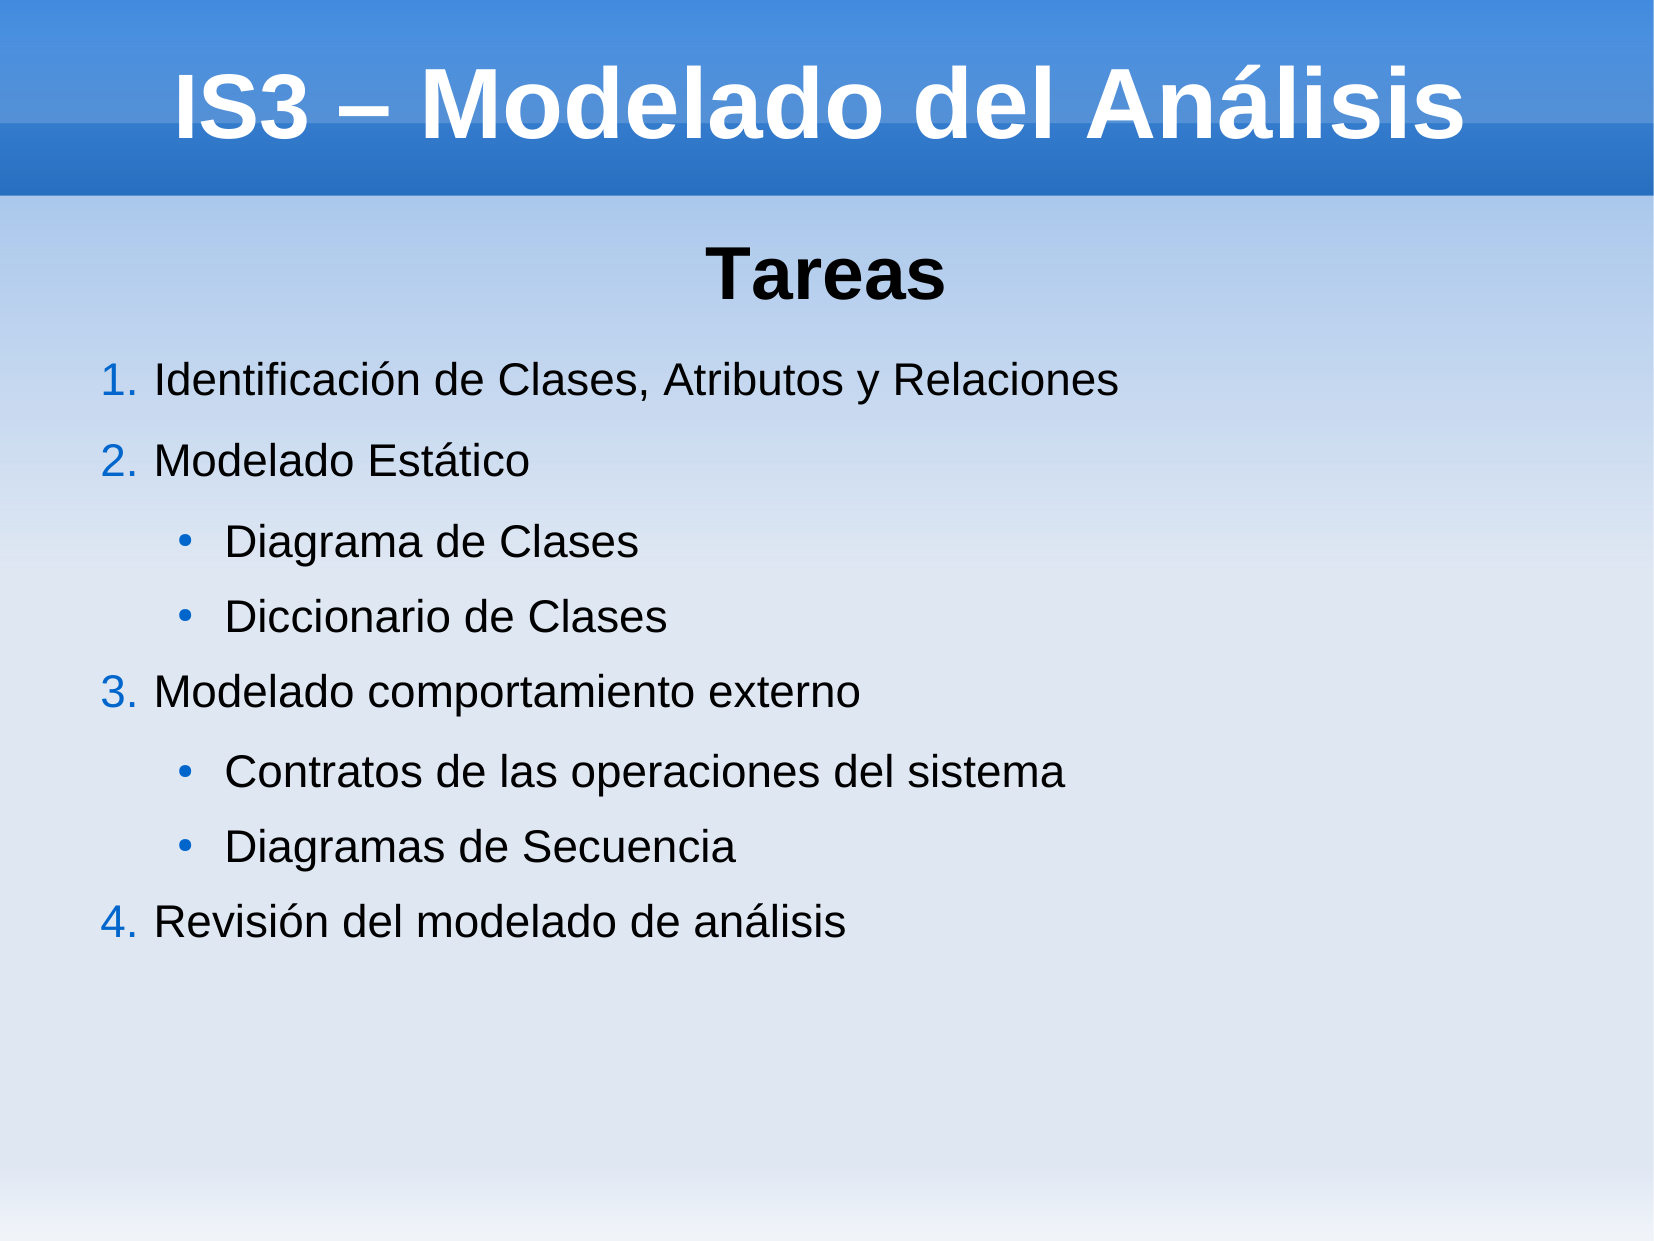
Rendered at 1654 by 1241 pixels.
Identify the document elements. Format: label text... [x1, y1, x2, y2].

picture [0, 0, 1654, 1241]
list Identificación de Clases, Atributos y Relaciones Modelado Estático Diagrama de Clases Diccionario de Clases Modelado comportamiento externo Contratos de las operaciones del sistema Diagramas de Secuencia Revisión del modelado de análisis [82, 354, 1565, 1136]
title IS3 – Modelado del Análisis [76, 0, 1565, 208]
text_box Tareas [59, 224, 1595, 324]
